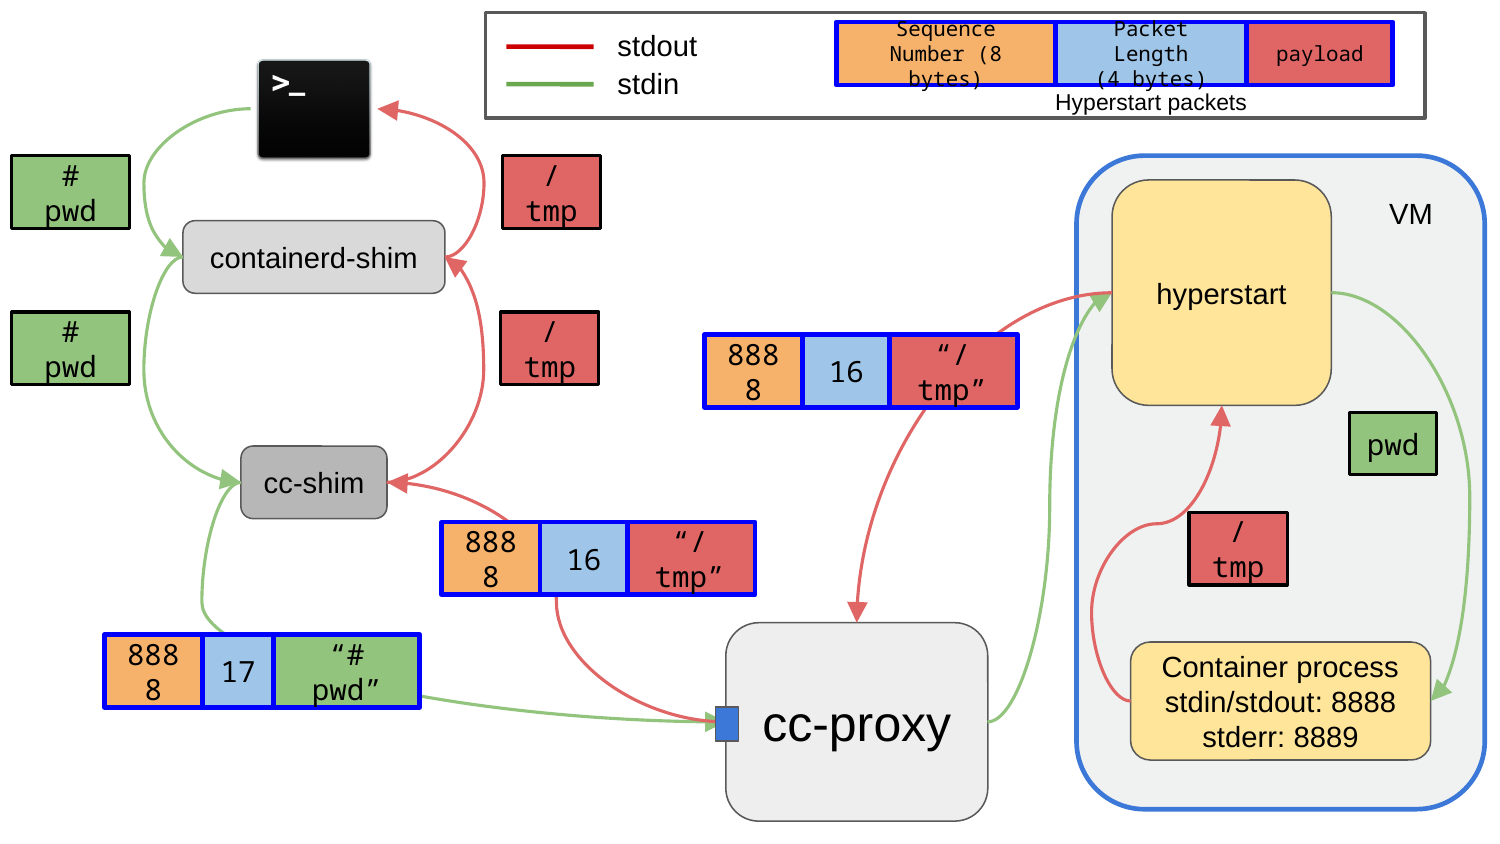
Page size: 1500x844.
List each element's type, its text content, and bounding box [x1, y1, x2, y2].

text_box [1094, 295, 1468, 699]
text_box Hyperstart packets [959, 84, 1344, 119]
text_box 8888 [704, 334, 803, 408]
text_box 8888 [441, 522, 540, 595]
text_box VM [1356, 180, 1466, 244]
text_box containerd-shim [182, 220, 445, 294]
text_box # pwd [11, 155, 130, 229]
text_box stdin [602, 50, 793, 98]
text_box Container process stdin/stdout: 8888 stderr: 8889 [1130, 641, 1431, 761]
text_box 8888 [104, 634, 203, 708]
text_box /tmp [1188, 512, 1288, 585]
text_box pwd [1349, 412, 1437, 475]
picture [250, 45, 378, 173]
text_box /tmp [502, 155, 601, 229]
text_box stdout [602, 12, 793, 50]
text_box 17 [203, 634, 274, 708]
text_box # pwd [11, 312, 130, 385]
text_box [1076, 297, 1092, 329]
text_box [715, 706, 739, 742]
text_box payload [1247, 22, 1393, 85]
text_box Sequence Number (8 bytes) [836, 22, 1056, 85]
text_box cc-shim [240, 445, 387, 519]
text_box 16 [803, 334, 890, 408]
text_box Packet Length (4 bytes) [1056, 22, 1247, 84]
text_box hyperstart [1112, 179, 1332, 406]
text_box “/tmp” [628, 522, 755, 595]
text_box /tmp [500, 312, 599, 385]
text_box 16 [540, 522, 628, 595]
text_box [1076, 155, 1485, 810]
text_box cc-proxy [725, 622, 988, 822]
text_box “# pwd” [274, 634, 420, 708]
text_box “/tmp” [890, 334, 1018, 408]
